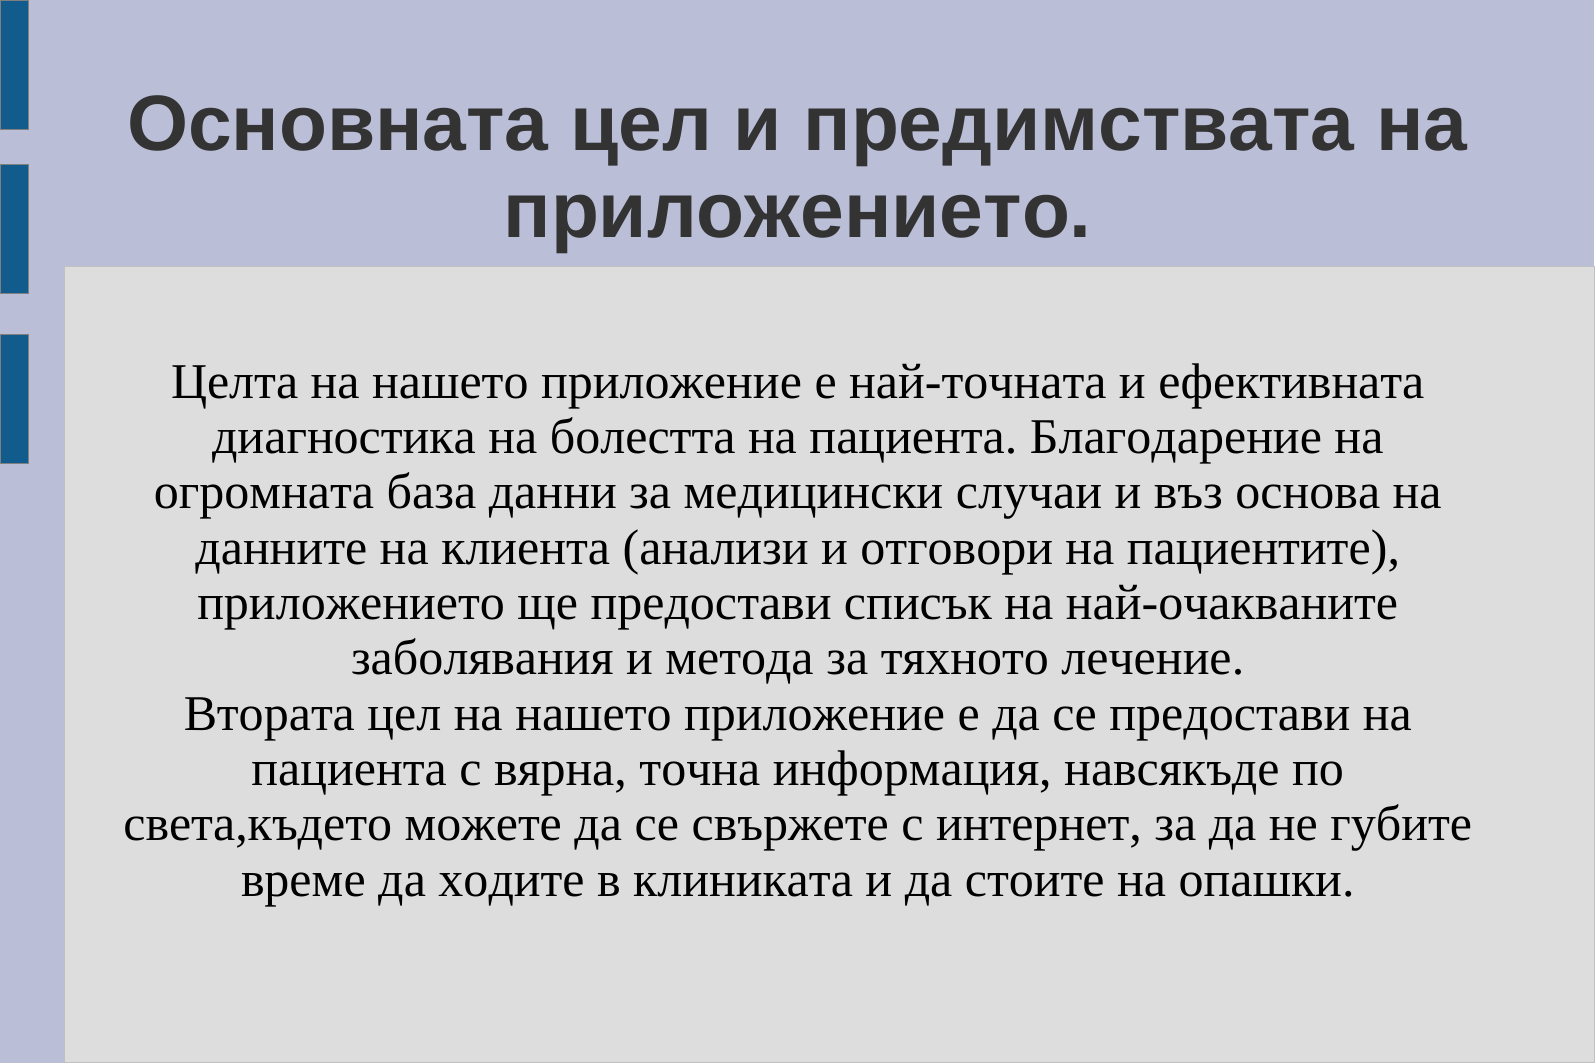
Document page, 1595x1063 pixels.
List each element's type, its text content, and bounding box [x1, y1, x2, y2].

title Основната цел и предимствата на приложението. [117, 78, 1479, 256]
subtitle Целта на нашето приложение е най-точната и ефективната диагностика на болестта на пациента. Благодарение на огромната база данни за медицински случаи и въз основа на данните на клиента (анализи и отговори на пациентите), приложението ще предостави списък на най-очакваните заболявания и метода за тяхното лечение. Втората цел на нашето приложение е да се предостави на пациента с вярна, точна информация, навсякъде по света,където можете да се свържете с интернет, за да не губите време да ходите в клиниката и да стоите на опашки. [117, 295, 1479, 966]
